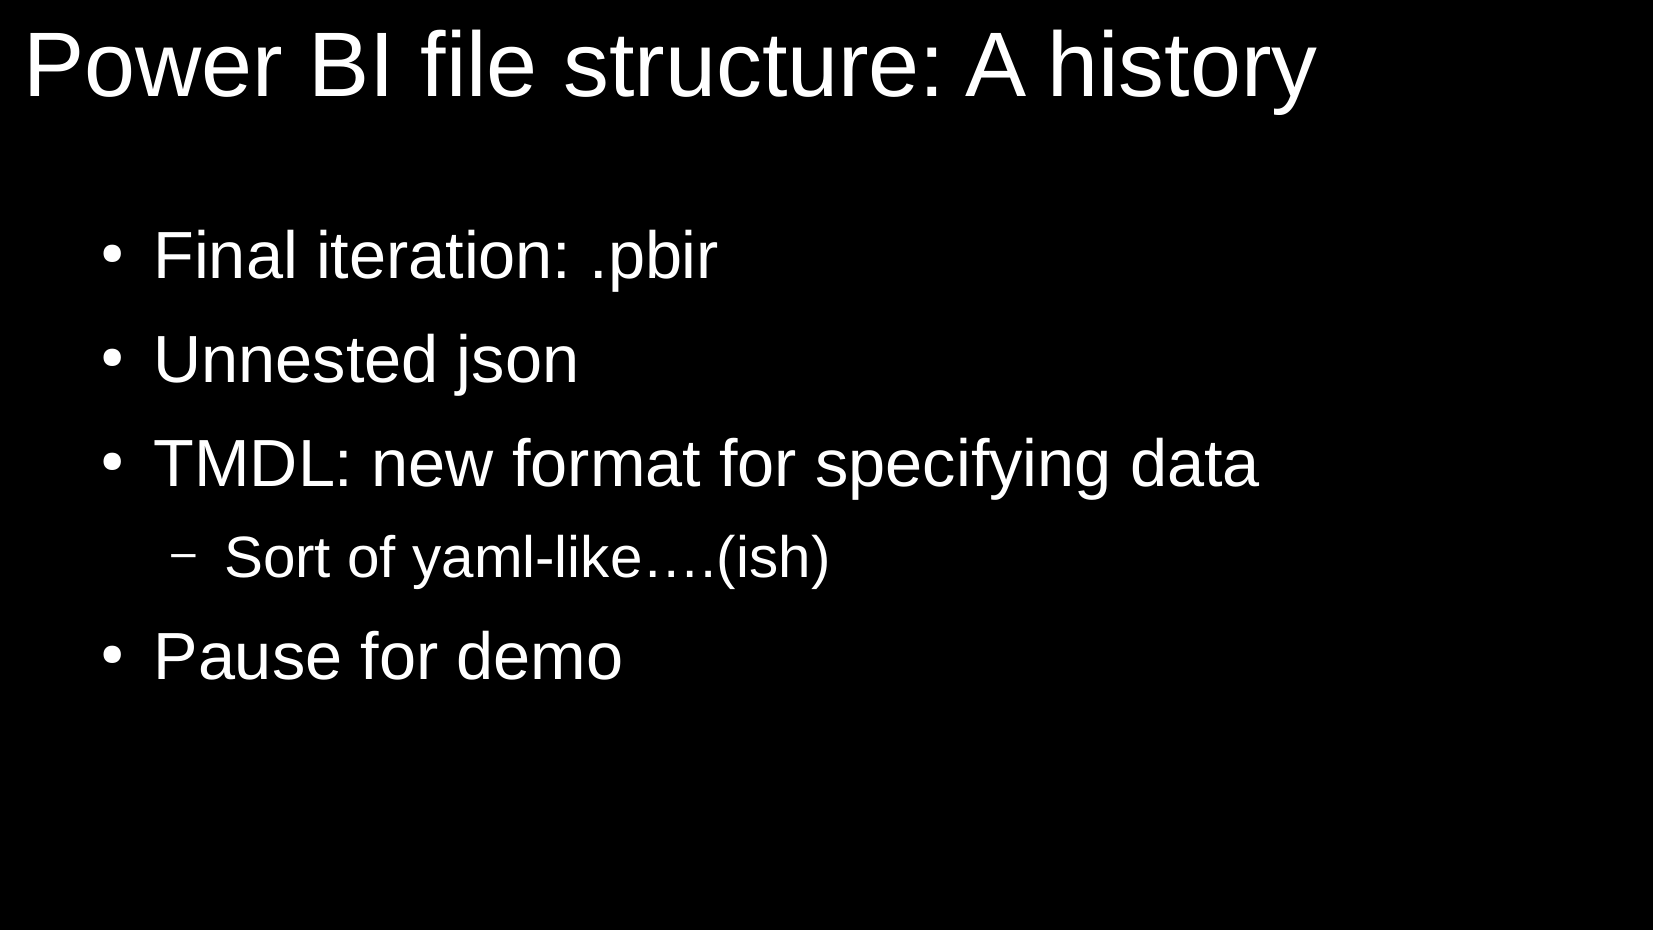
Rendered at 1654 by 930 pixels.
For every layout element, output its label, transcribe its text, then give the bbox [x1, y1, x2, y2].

list Final iteration: .pbir Unnested json TMDL: new format for specifying data Sort of yaml-like….(ish) Pause for demo [82, 217, 1571, 757]
title Power BI file structure: A history [23, 11, 1588, 119]
